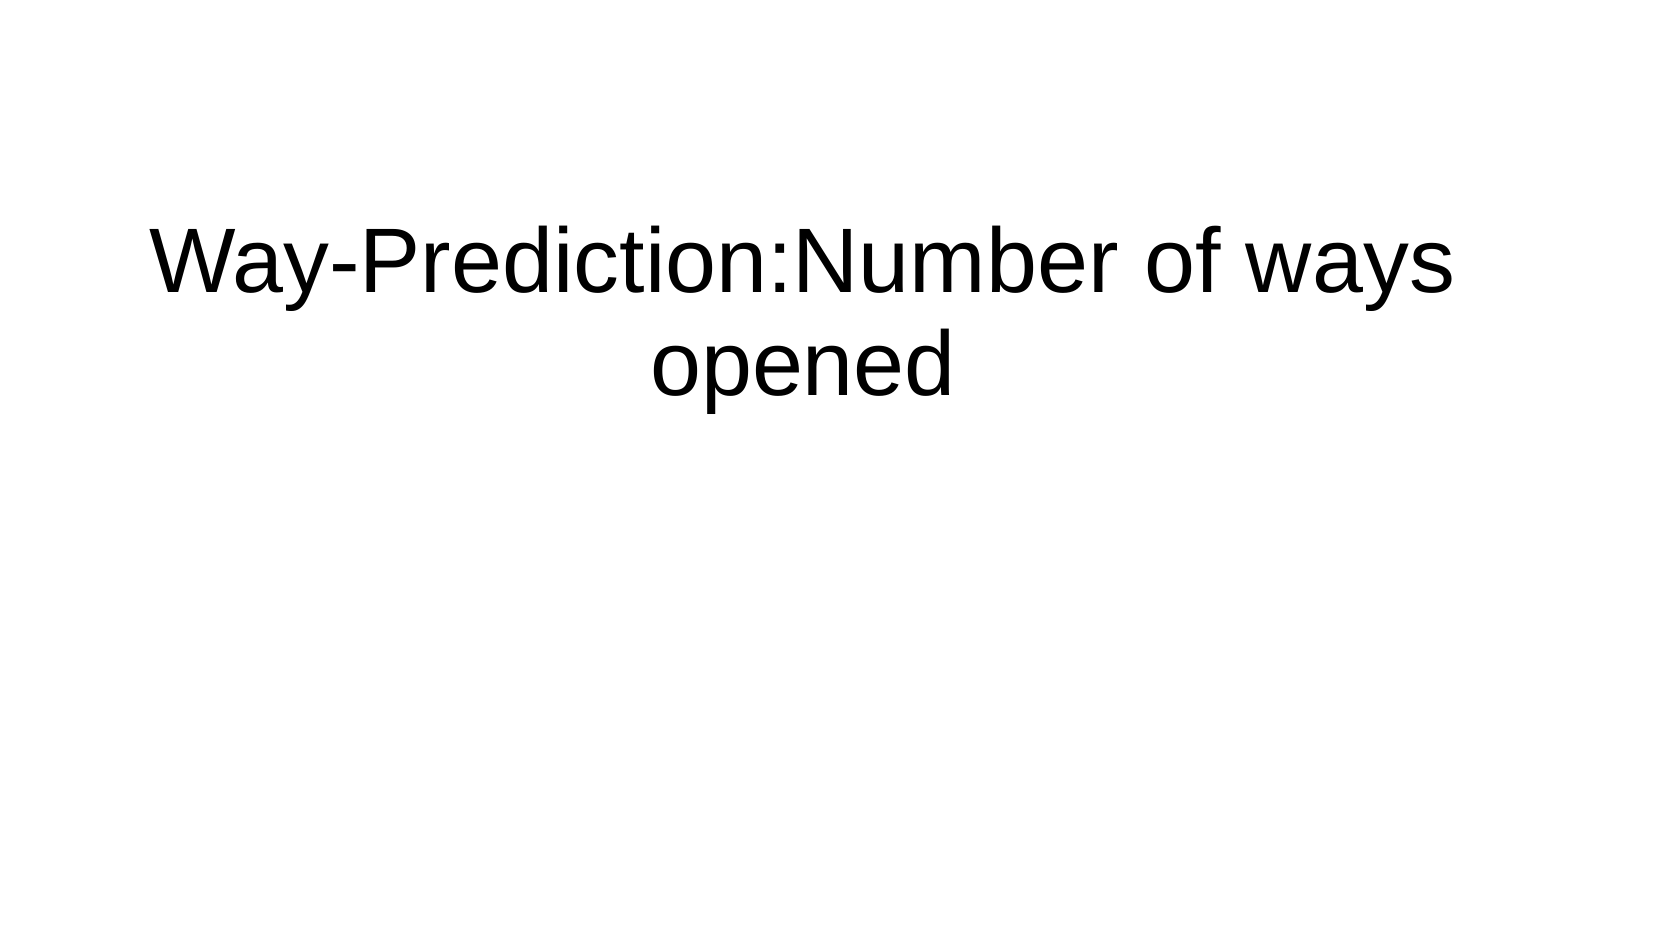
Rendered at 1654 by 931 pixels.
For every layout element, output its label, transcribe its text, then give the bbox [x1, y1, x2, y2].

title Way-Prediction:Number of ways opened [59, 209, 1548, 415]
